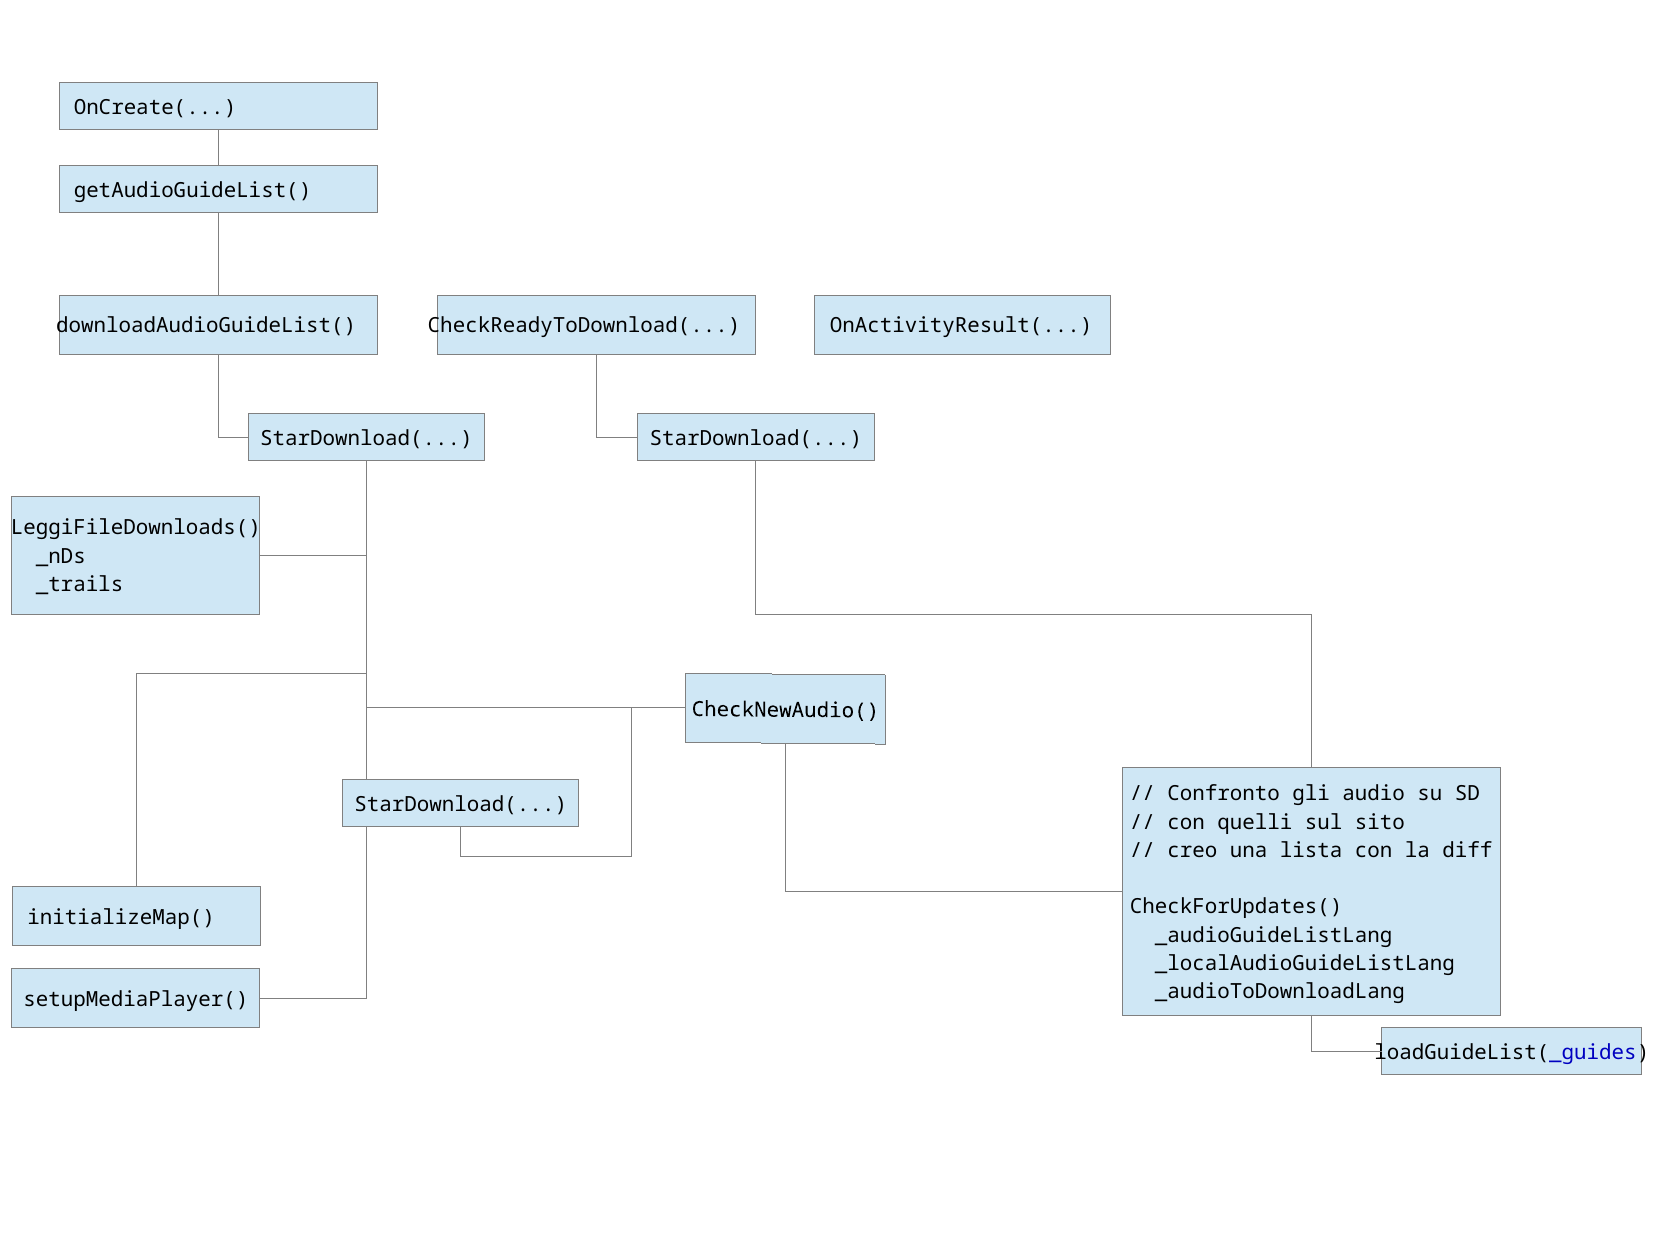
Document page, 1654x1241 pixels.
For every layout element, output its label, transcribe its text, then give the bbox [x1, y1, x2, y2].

text_box CheckNewAudio() [685, 673, 886, 745]
text_box setupMediaPlayer() [11, 968, 260, 1028]
text_box downloadAudioGuideList() [59, 295, 378, 355]
text_box // Confronto gli audio su SD // con quelli sul sito // creo una lista con la diff CheckForUpdates() _audioGuideListLang _localAudioGuideListLang _audioToDownloadLang [1122, 767, 1501, 1016]
text_box OnActivityResult(...) [814, 295, 1111, 355]
text_box StarDownload(...) [637, 413, 875, 461]
text_box StarDownload(...) [248, 413, 485, 461]
text_box CheckReadyToDownload(...) [437, 295, 756, 355]
text_box LeggiFileDownloads() _nDs _trails [11, 496, 260, 615]
text_box StarDownload(...) [342, 779, 579, 827]
text_box loadGuideList(_guides) [1381, 1027, 1642, 1075]
text_box getAudioGuideList() [59, 165, 378, 213]
text_box initializeMap() [12, 886, 261, 946]
text_box OnCreate(...) [59, 82, 378, 130]
